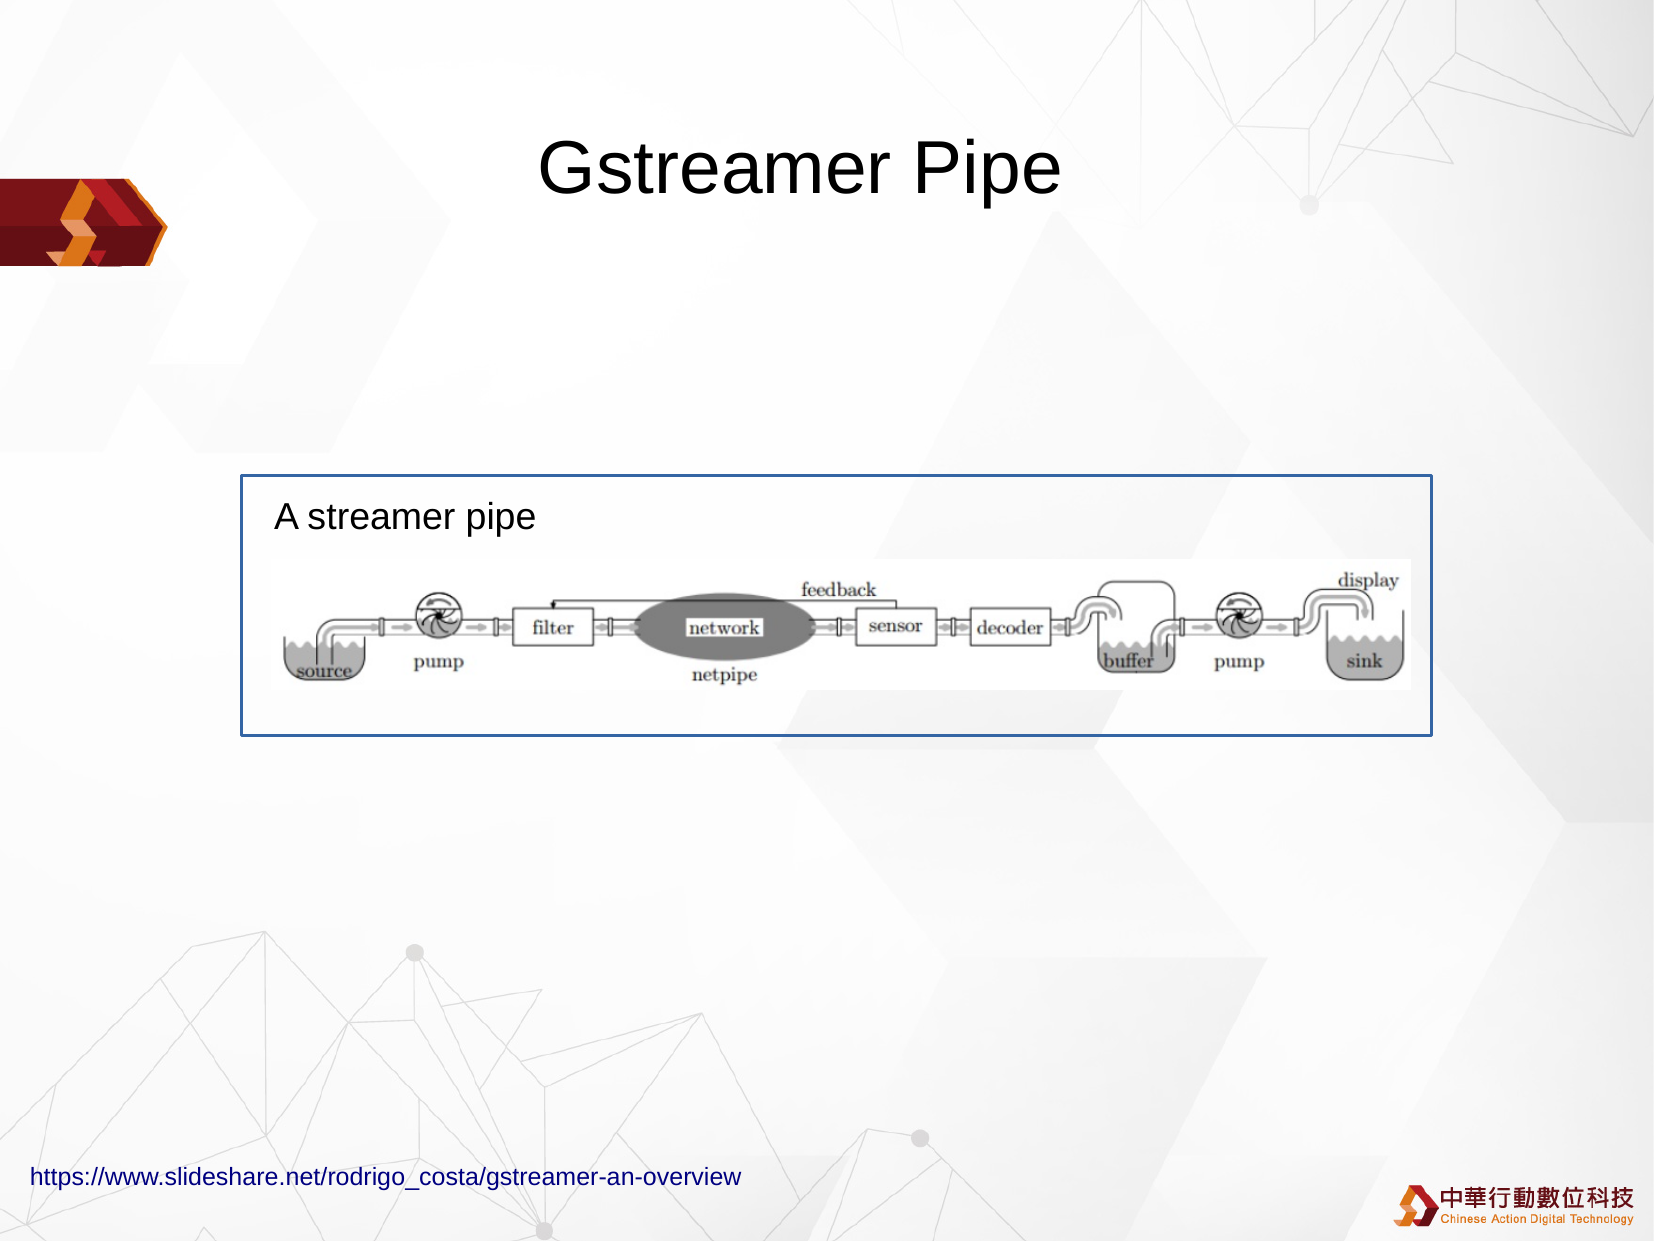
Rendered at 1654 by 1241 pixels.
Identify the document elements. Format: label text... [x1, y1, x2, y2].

picture [0, 0, 1654, 1241]
title Gstreamer Pipe [210, 107, 1392, 227]
text_box https://www.slideshare.net/rodrigo_costa/gstreamer-an-overview [15, 1155, 781, 1201]
text_box A streamer pipe [259, 487, 687, 545]
